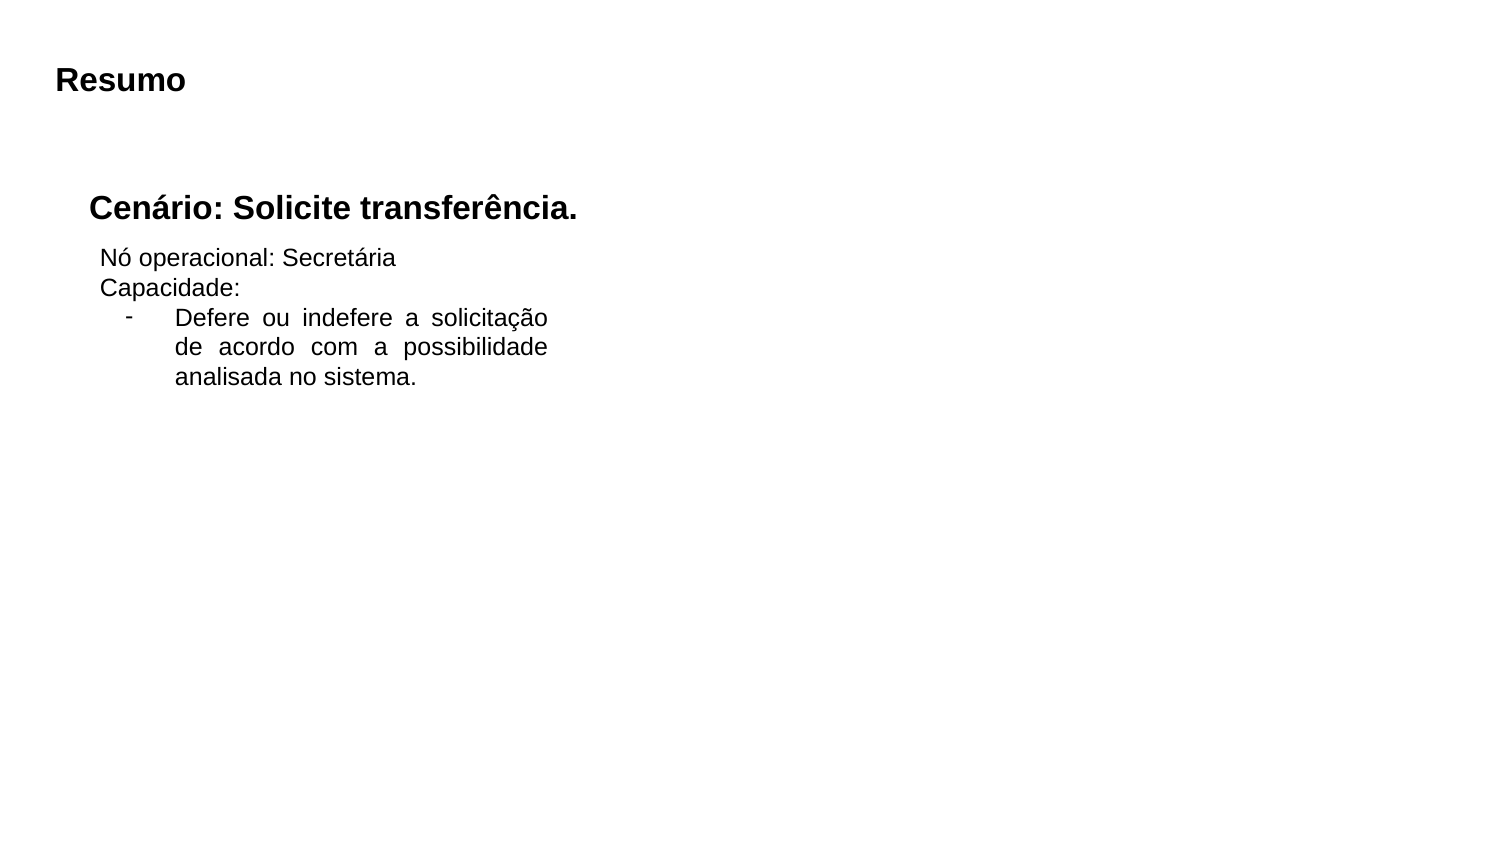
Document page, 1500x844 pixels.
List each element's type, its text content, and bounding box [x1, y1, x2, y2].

text_box Cenário: Solicite transferência. [74, 171, 883, 263]
text_box Resumo [40, 43, 849, 135]
text_box Nó operacional: Secretária Capacidade: Defere ou indefere a solicitação de acordo com a possibilidade analisada no sistema. [84, 226, 564, 407]
